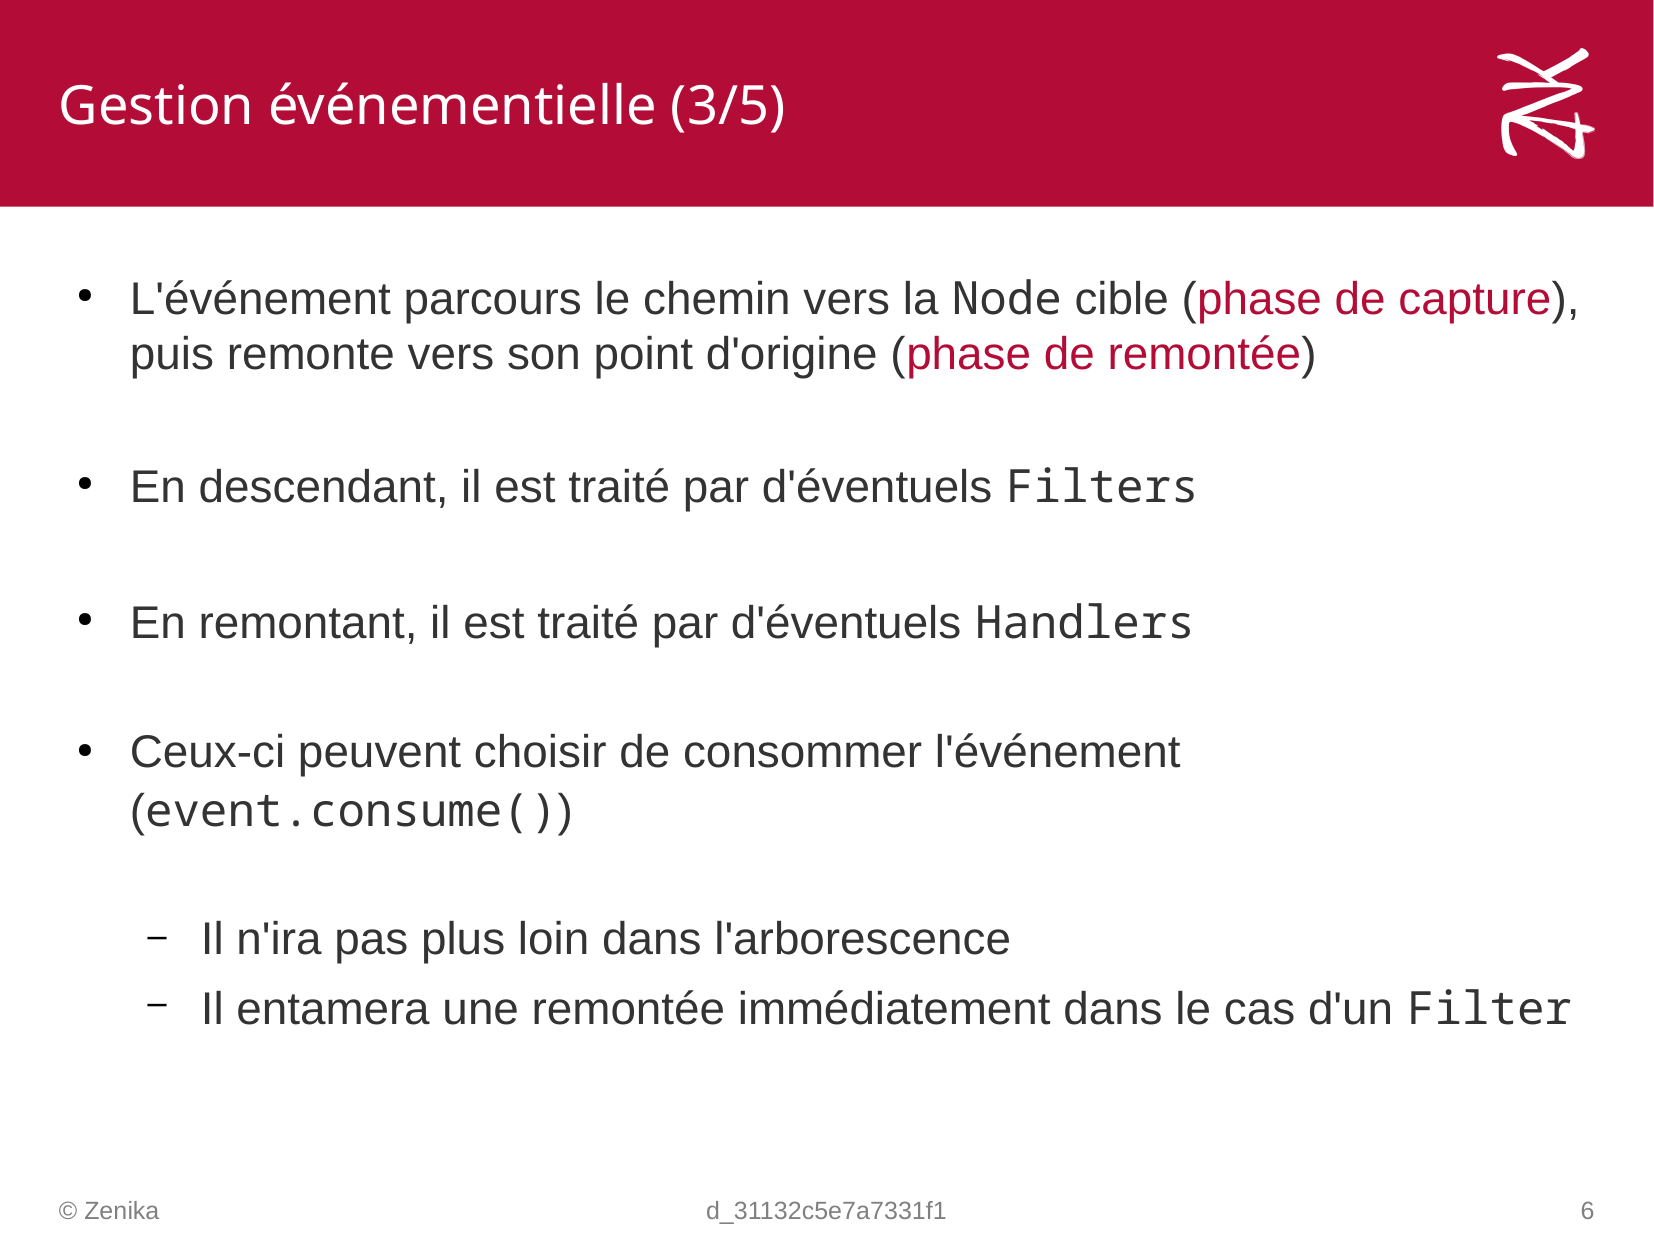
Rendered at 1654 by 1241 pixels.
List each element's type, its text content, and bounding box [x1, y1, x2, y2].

title Gestion événementielle (3/5) [59, 29, 1595, 178]
list L'événement parcours le chemin vers la Node cible (phase de capture), puis remonte vers son point d'origine (phase de remontée) En descendant, il est traité par d'éventuels Filters En remontant, il est traité par d'éventuels Handlers Ceux-ci peuvent choisir de consommer l'événement (event.consume()) Il n'ira pas plus loin dans l'arborescence Il entamera une remontée immédiatement dans le cas d'un Filter [59, 265, 1595, 1182]
